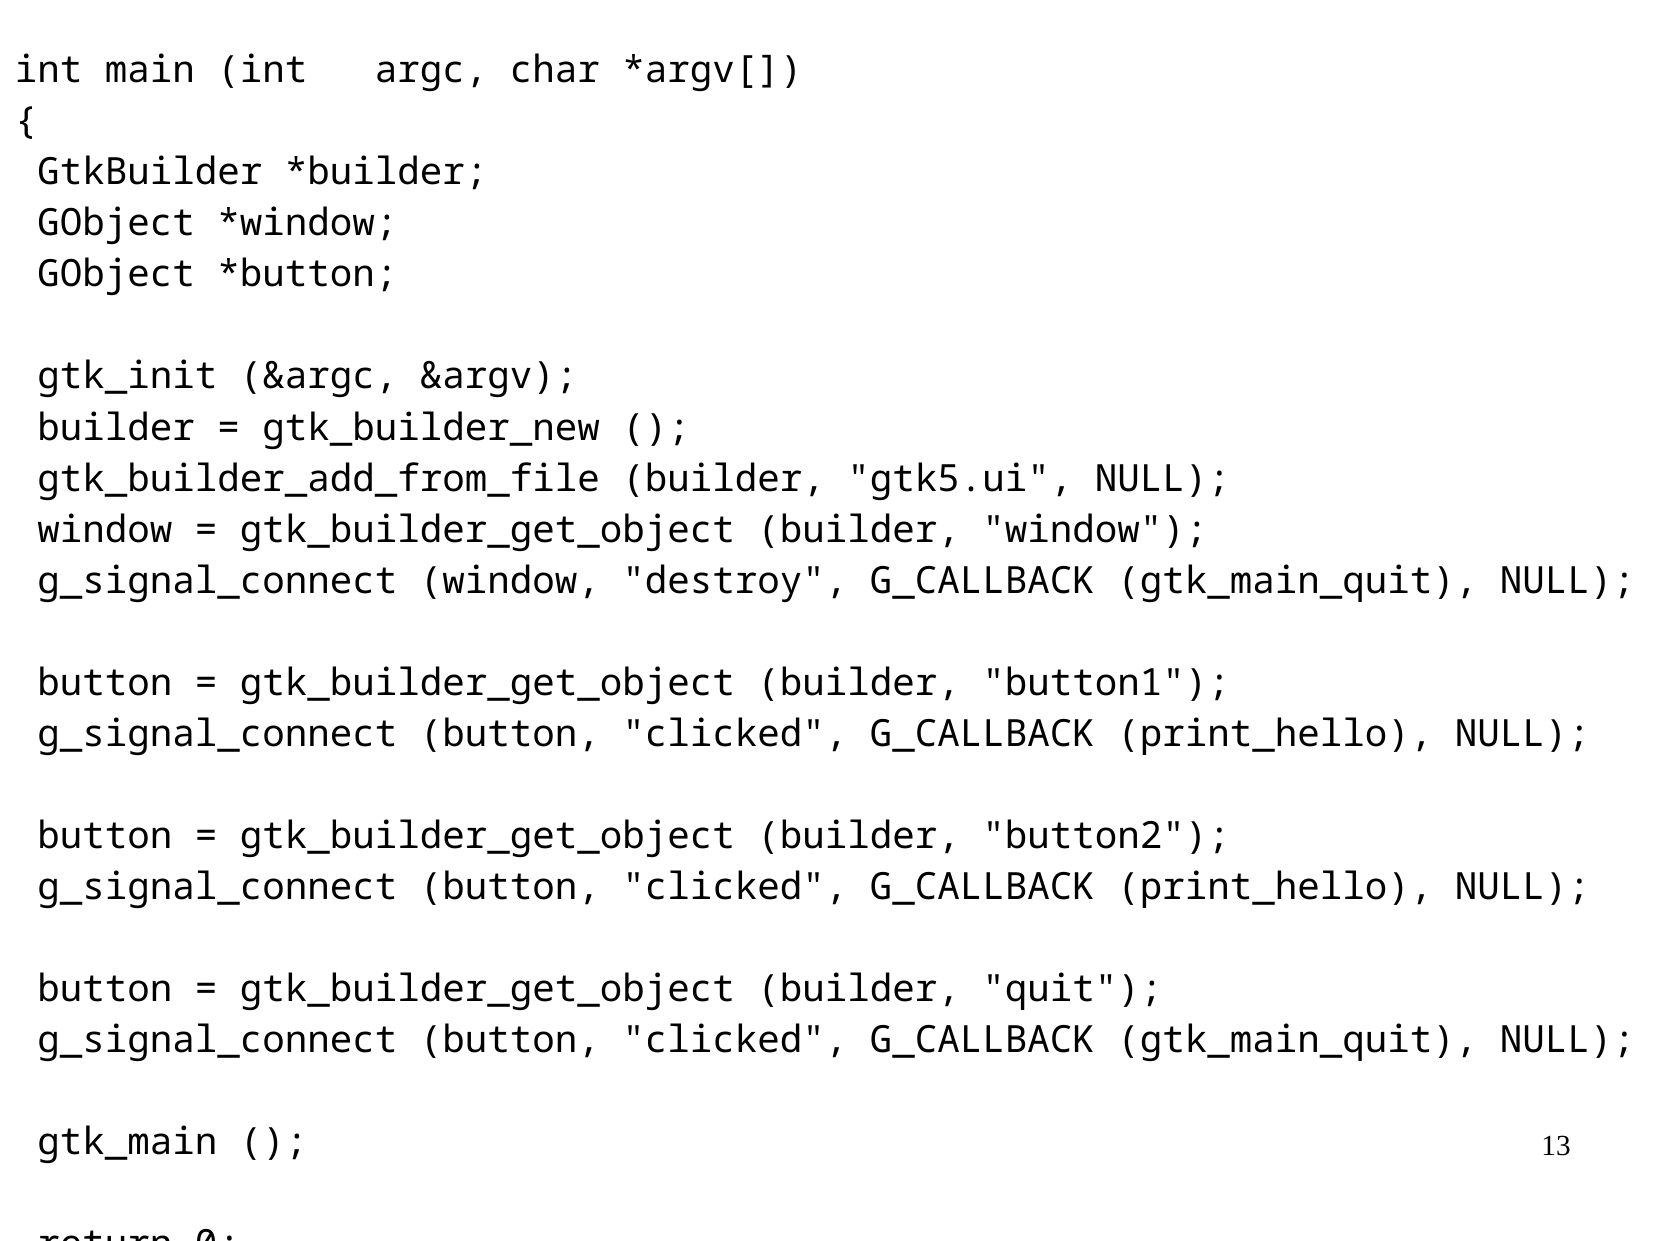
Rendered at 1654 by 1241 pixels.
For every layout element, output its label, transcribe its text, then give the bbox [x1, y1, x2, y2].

text_box int main (int argc, char *argv[]) { GtkBuilder *builder; GObject *window; GObject *button; gtk_init (&argc, &argv); builder = gtk_builder_new (); gtk_builder_add_from_file (builder, "gtk5.ui", NULL); window = gtk_builder_get_object (builder, "window"); g_signal_connect (window, "destroy", G_CALLBACK (gtk_main_quit), NULL); button = gtk_builder_get_object (builder, "button1"); g_signal_connect (button, "clicked", G_CALLBACK (print_hello), NULL); button = gtk_builder_get_object (builder, "button2"); g_signal_connect (button, "clicked", G_CALLBACK (print_hello), NULL); button = gtk_builder_get_object (builder, "quit"); g_signal_connect (button, "clicked", G_CALLBACK (gtk_main_quit), NULL); gtk_main (); return 0; } [0, 35, 1654, 1183]
